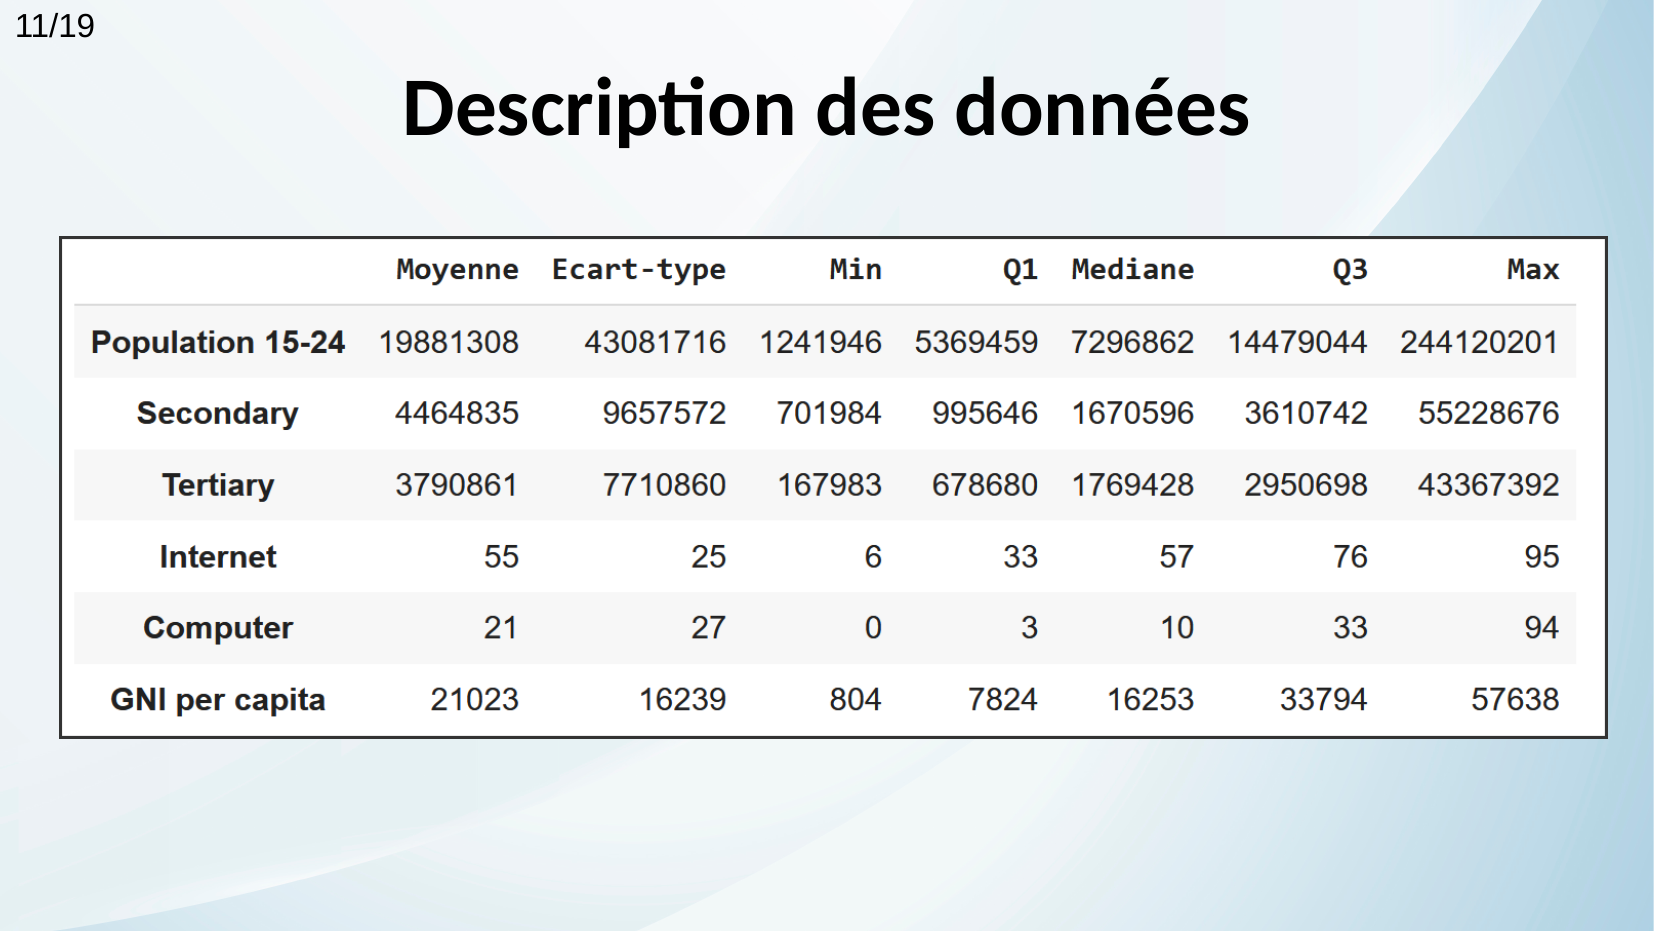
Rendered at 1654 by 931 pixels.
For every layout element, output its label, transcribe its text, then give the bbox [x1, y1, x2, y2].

picture [0, 0, 1654, 931]
title Description des données [82, 37, 1571, 193]
text_box 11/19 [0, 0, 119, 60]
